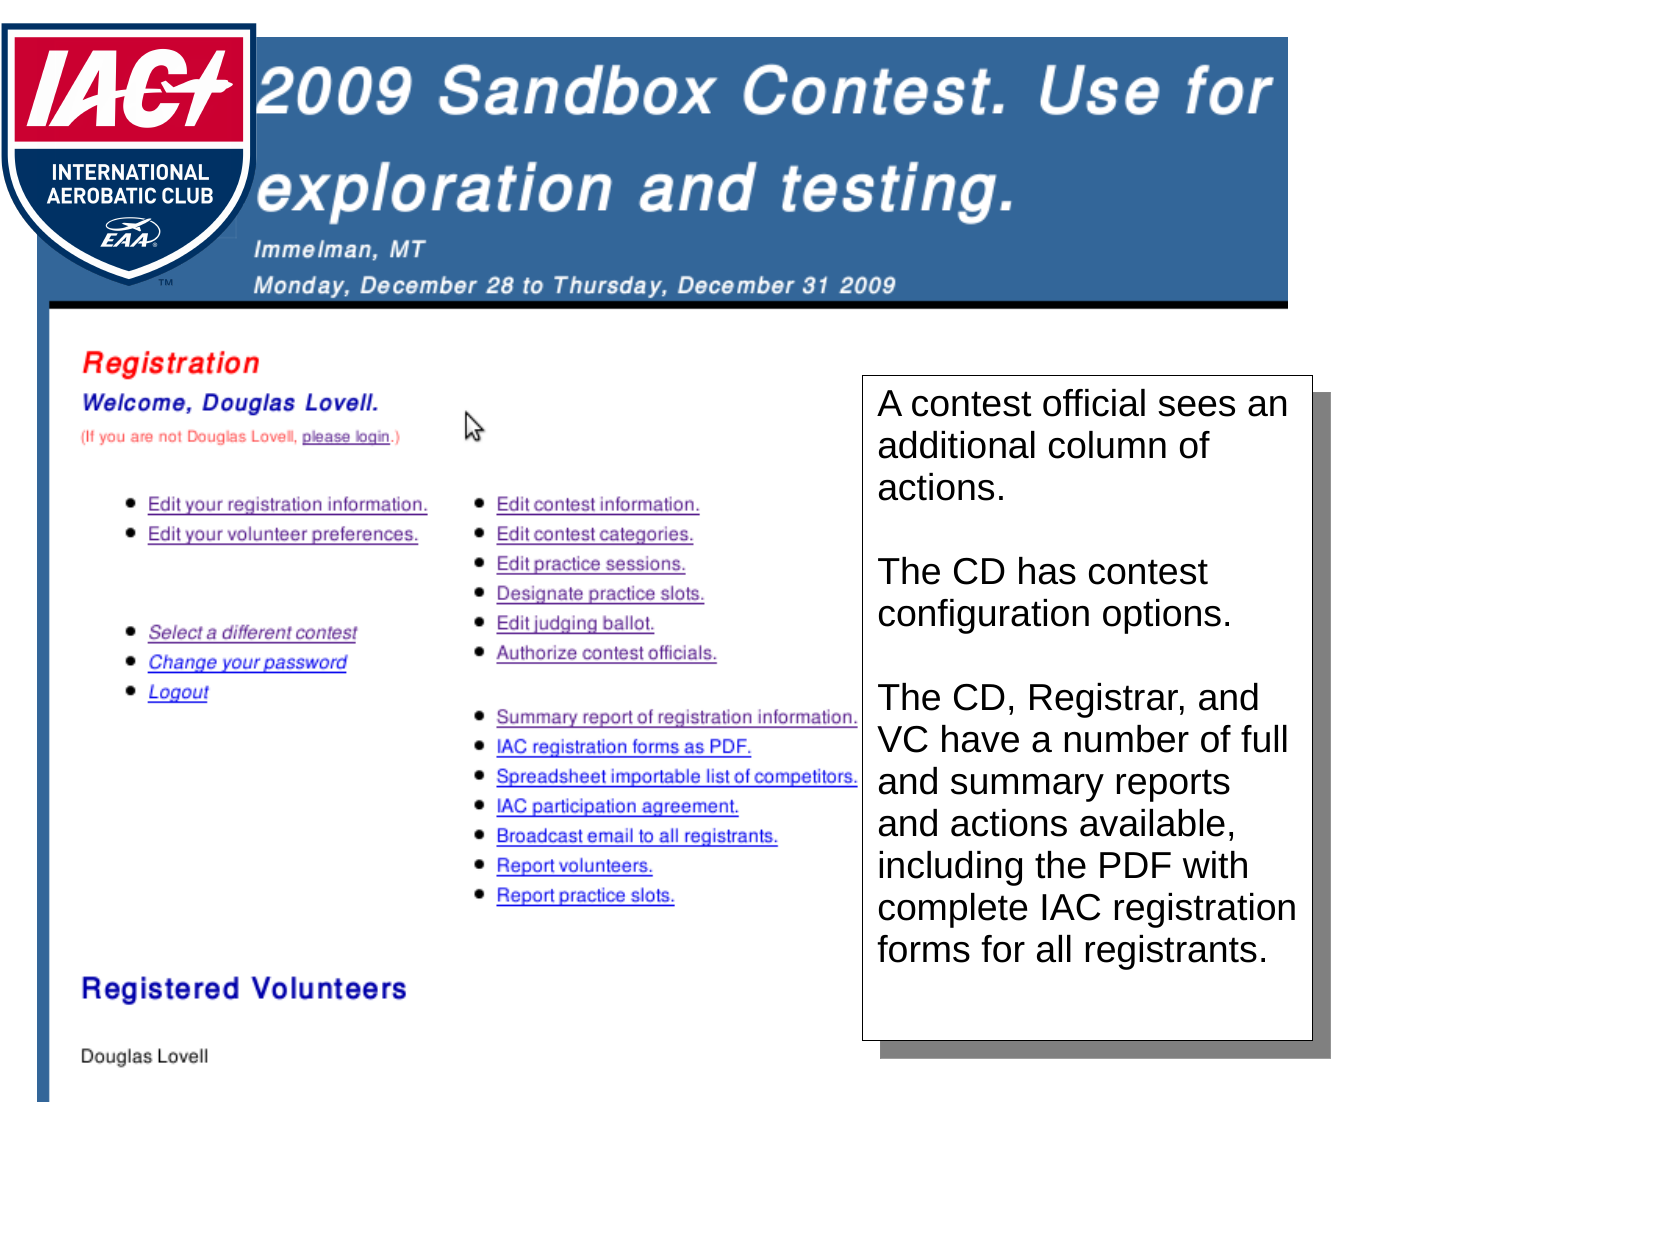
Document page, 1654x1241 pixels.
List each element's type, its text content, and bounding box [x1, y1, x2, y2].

picture [0, 22, 1288, 1102]
text_box A contest official sees an additional column of actions. The CD has contest configuration options. The CD, Registrar, and VC have a number of full and summary reports and actions available, including the PDF with complete IAC registration forms for all registrants. [862, 375, 1313, 1041]
